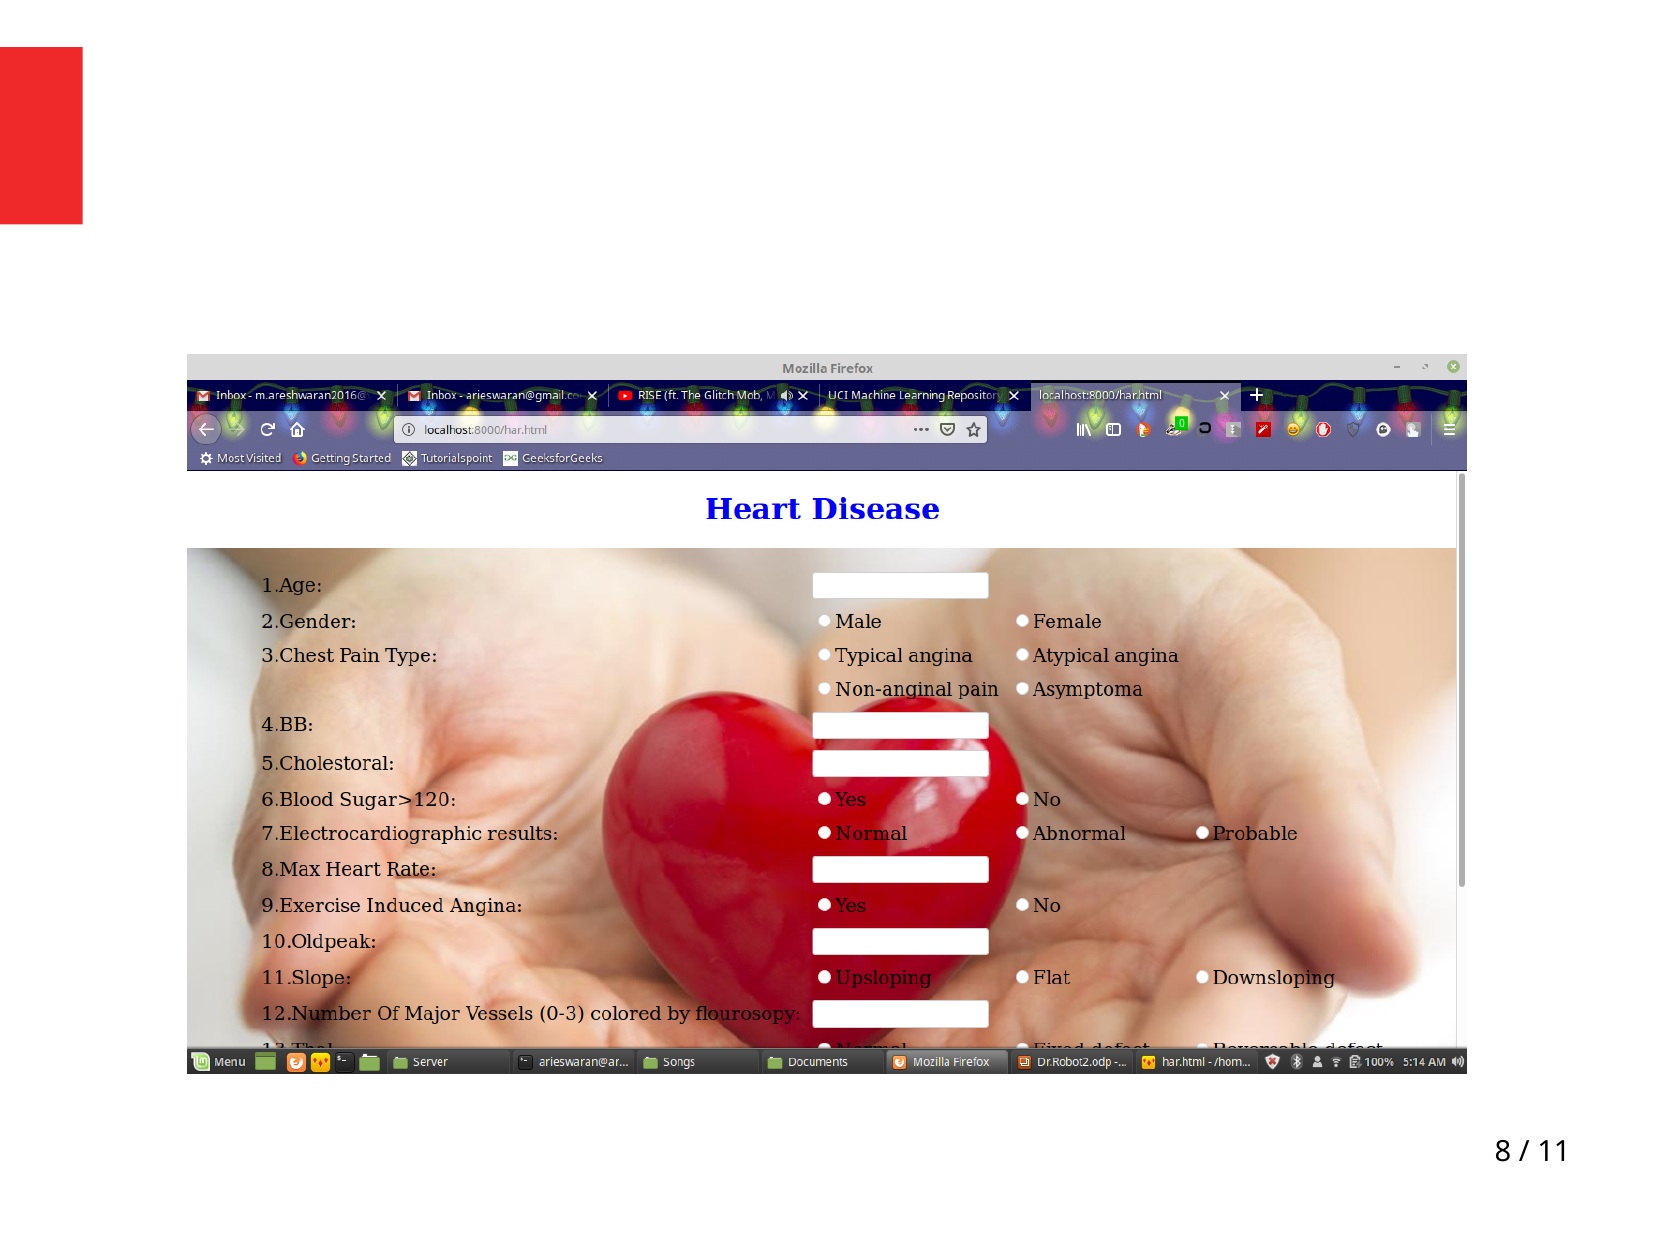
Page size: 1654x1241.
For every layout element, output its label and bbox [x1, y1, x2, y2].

picture [187, 354, 1467, 1074]
